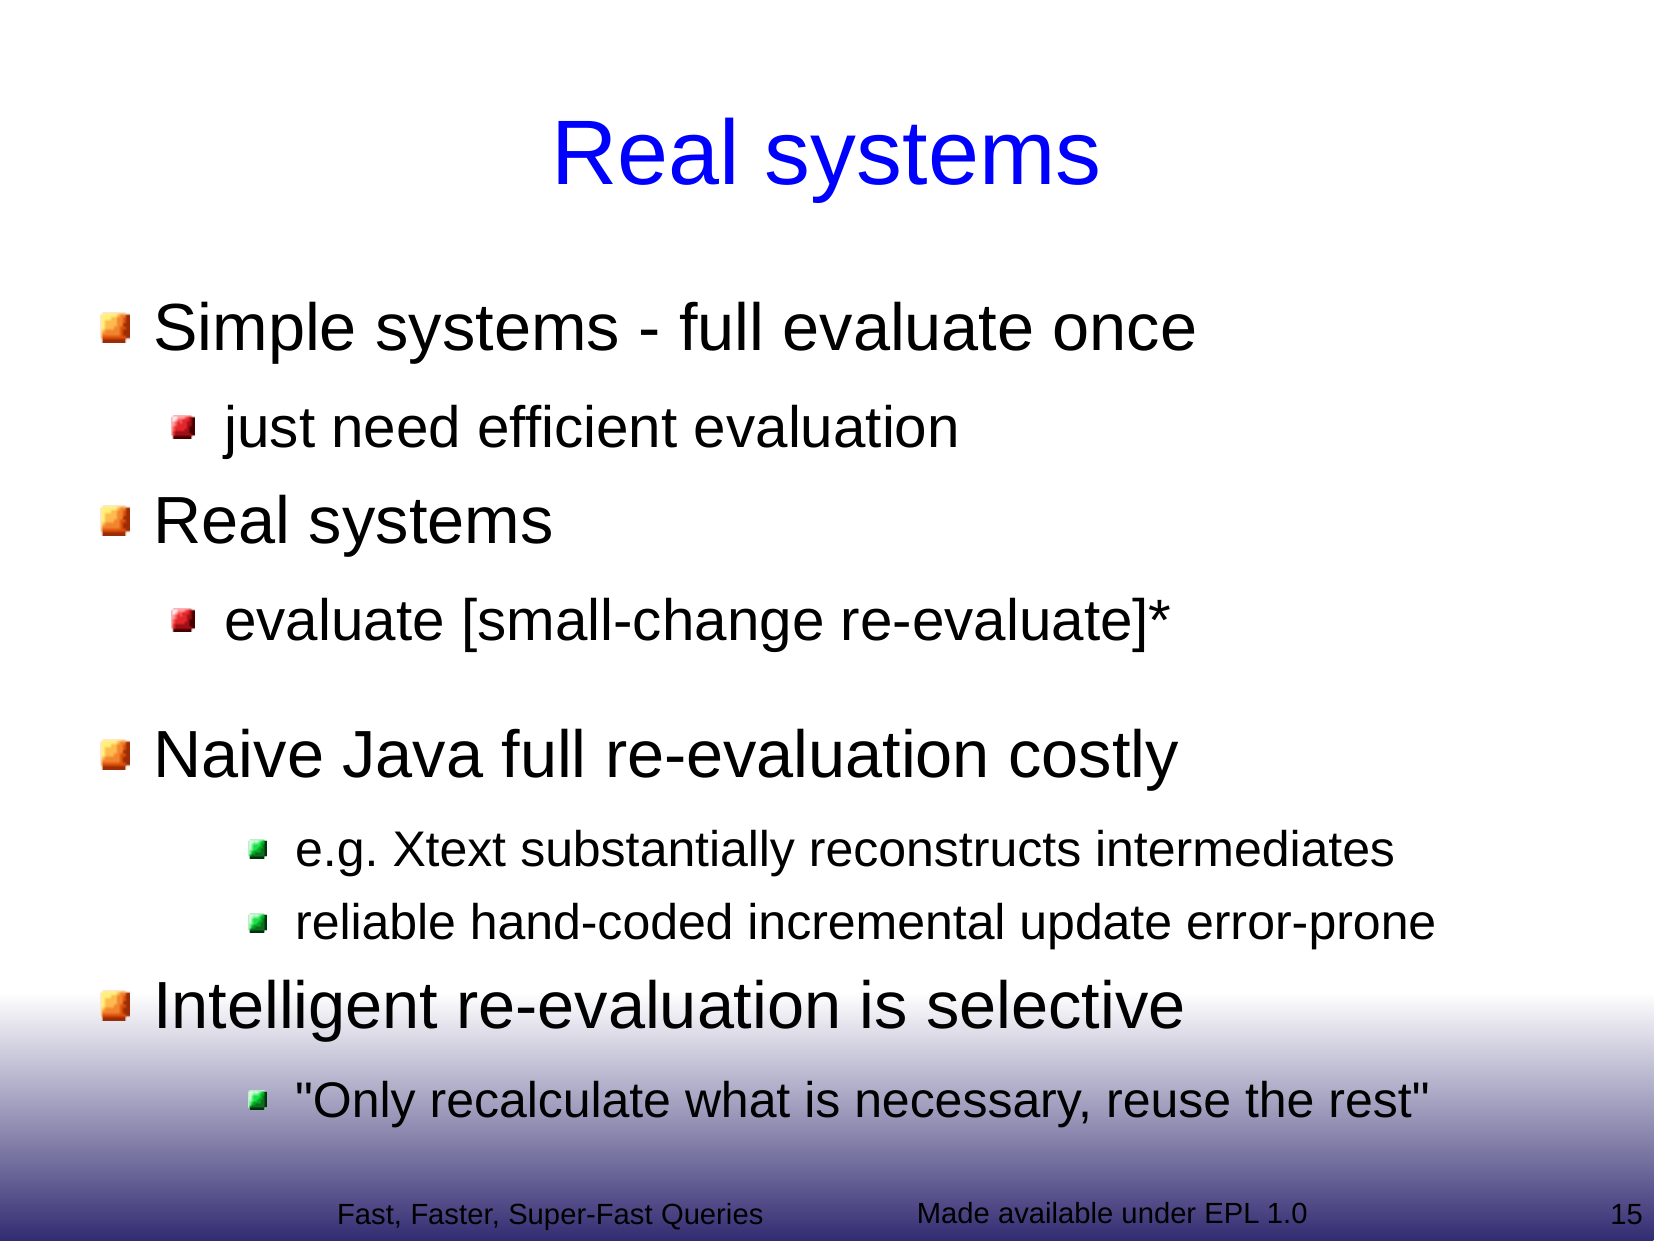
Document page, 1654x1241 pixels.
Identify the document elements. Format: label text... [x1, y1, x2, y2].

list Simple systems - full evaluate once just need efficient evaluation Real systems evaluate [small-change re-evaluate]* Naive Java full re-evaluation costly e.g. Xtext substantially reconstructs intermediates reliable hand-coded incremental update error-prone Intelligent re-evaluation is selective "Only recalculate what is necessary, reuse the rest" [82, 290, 1571, 1129]
title Real systems [82, 49, 1571, 257]
